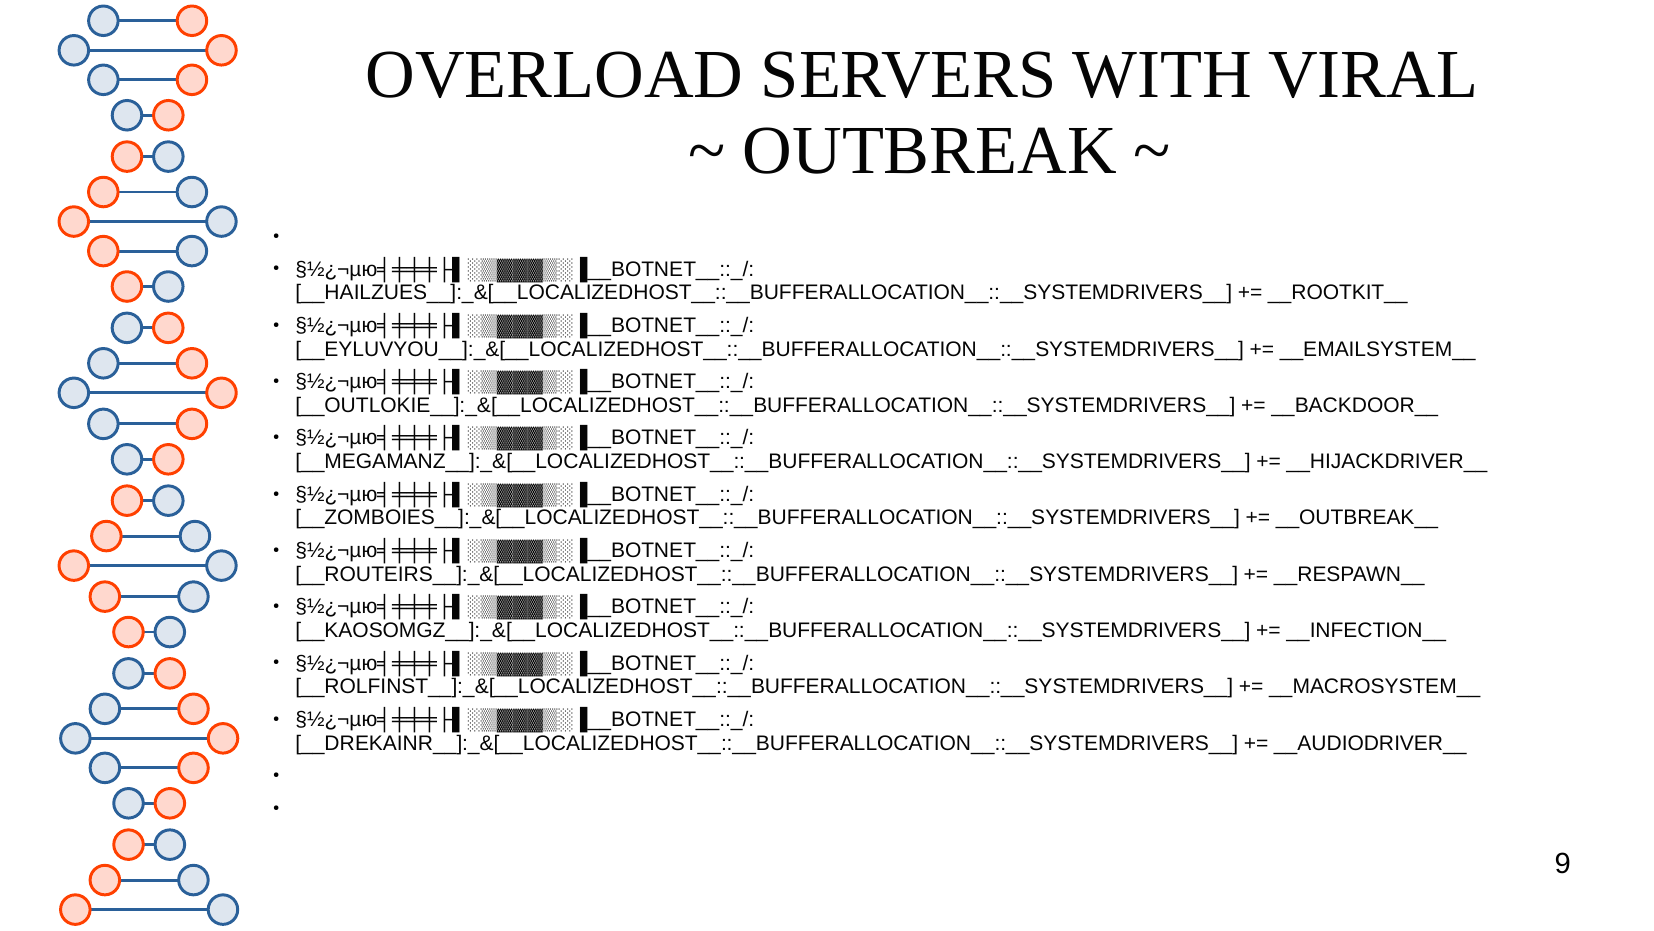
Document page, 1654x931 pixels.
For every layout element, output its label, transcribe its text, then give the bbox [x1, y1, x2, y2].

list §½¿¬µю╡╪╪╪├▌░▒▓▓▓▒░▐__BOTNET__::_/:[__HAILZUES__]:_&[__LOCALIZEDHOST__::__BUFFERALLOCATION__::__SYSTEMDRIVERS__] += __ROOTKIT__ §½¿¬µю╡╪╪╪├▌░▒▓▓▓▒░▐__BOTNET__::_/:[__EYLUVYOU__]:_&[__LOCALIZEDHOST__::__BUFFERALLOCATION__::__SYSTEMDRIVERS__] += __EMAILSYSTEM__ §½¿¬µю╡╪╪╪├▌░▒▓▓▓▒░▐__BOTNET__::_/:[__OUTLOKIE__]:_&[__LOCALIZEDHOST__::__BUFFERALLOCATION__::__SYSTEMDRIVERS__] += __BACKDOOR__ §½¿¬µю╡╪╪╪├▌░▒▓▓▓▒░▐__BOTNET__::_/:[__MEGAMANZ__]:_&[__LOCALIZEDHOST__::__BUFFERALLOCATION__::__SYSTEMDRIVERS__] += __HIJACKDRIVER__ §½¿¬µю╡╪╪╪├▌░▒▓▓▓▒░▐__BOTNET__::_/:[__ZOMBOIES__]:_&[__LOCALIZEDHOST__::__BUFFERALLOCATION__::__SYSTEMDRIVERS__] += __OUTBREAK__ §½¿¬µю╡╪╪╪├▌░▒▓▓▓▒░▐__BOTNET__::_/:[__ROUTEIRS__]:_&[__LOCALIZEDHOST__::__BUFFERALLOCATION__::__SYSTEMDRIVERS__] += __RESPAWN__ §½¿¬µю╡╪╪╪├▌░▒▓▓▓▒░▐__BOTNET__::_/:[__KAOSOMGZ__]:_&[__LOCALIZEDHOST__::__BUFFERALLOCATION__::__SYSTEMDRIVERS__] += __INFECTION__ §½¿¬µю╡╪╪╪├▌░▒▓▓▓▒░▐__BOTNET__::_/:[__ROLFINST__]:_&[__LOCALIZEDHOST__::__BUFFERALLOCATION__::__SYSTEMDRIVERS__] += __MACROSYSTEM__ §½¿¬µю╡╪╪╪├▌░▒▓▓▓▒░▐__BOTNET__::_/:[__DREKAINR__]:_&[__LOCALIZEDHOST__::__BUFFERALLOCATION__::__SYSTEMDRIVERS__] += __AUDIODRIVER__ [265, 224, 1595, 764]
title OVERLOAD SERVERS WITH VIRAL ~ OUTBREAK ~ [265, 35, 1595, 189]
